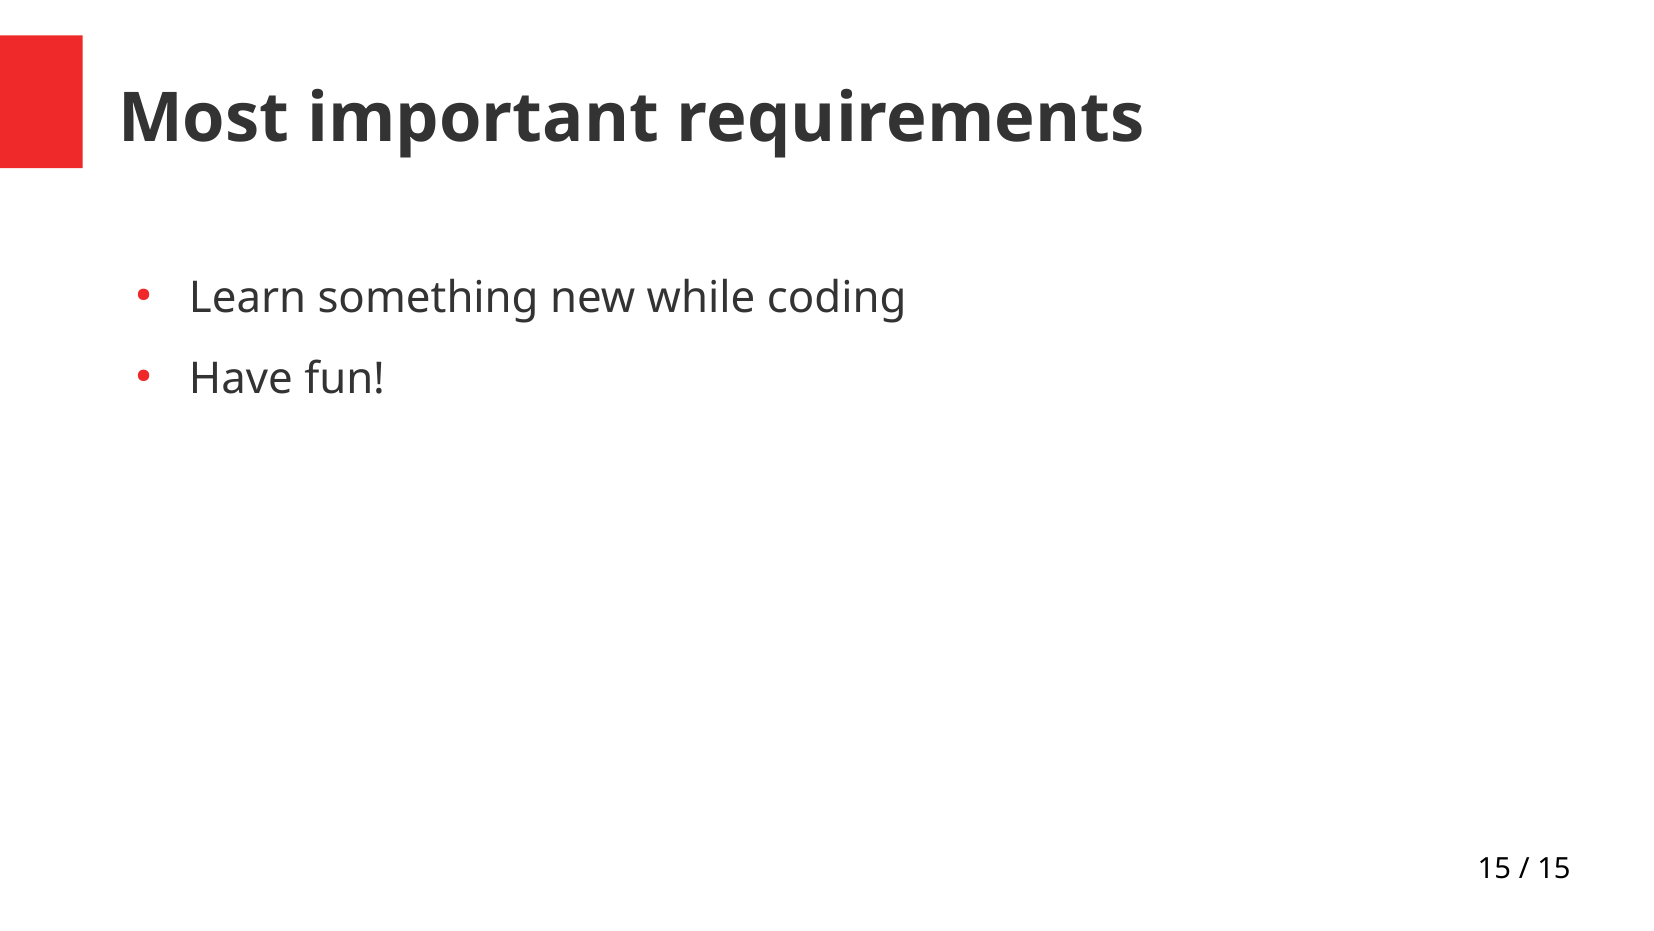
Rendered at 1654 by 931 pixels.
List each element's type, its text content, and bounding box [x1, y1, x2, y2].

title Most important requirements [118, 36, 1571, 193]
list Learn something new while coding Have fun! [118, 265, 1536, 806]
